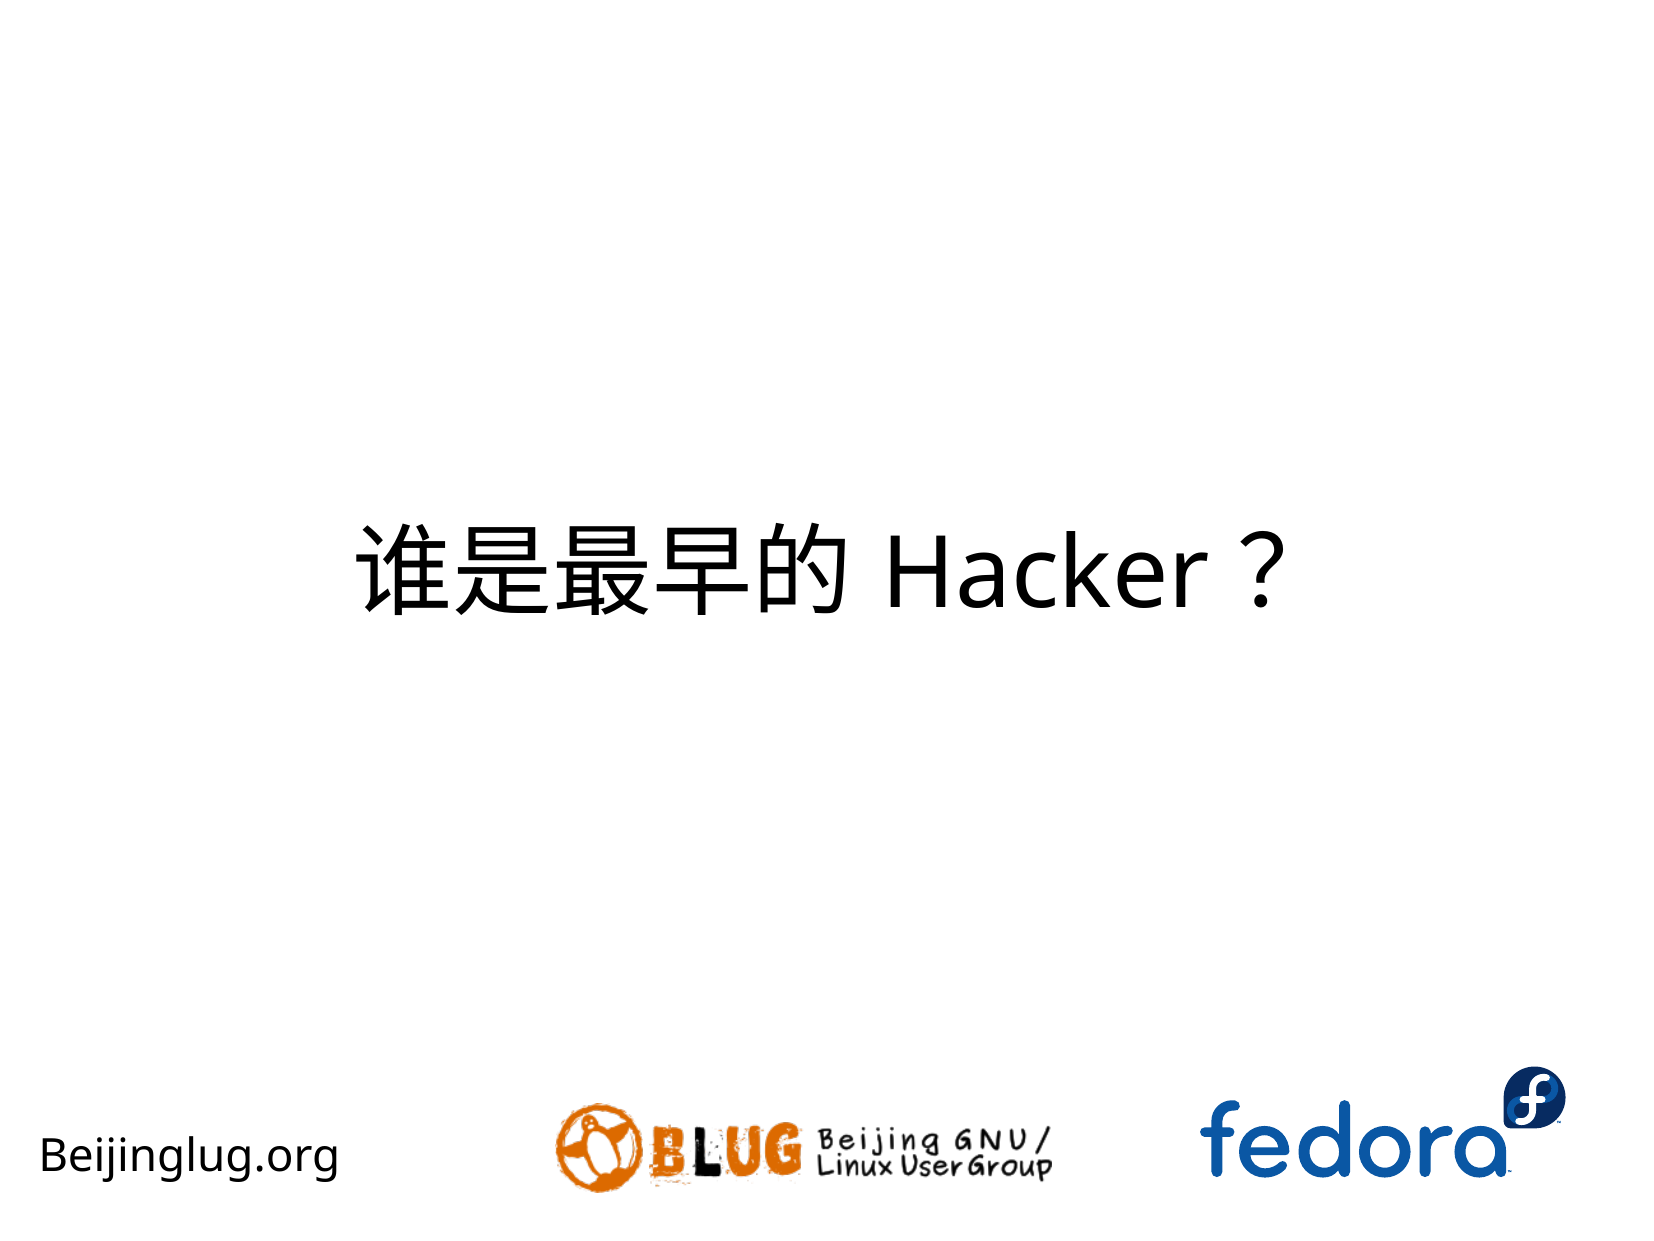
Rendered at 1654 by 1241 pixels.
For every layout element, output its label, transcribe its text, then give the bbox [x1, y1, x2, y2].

text_box 谁是最早的Hacker？ [337, 484, 1369, 648]
picture [555, 1103, 1052, 1193]
